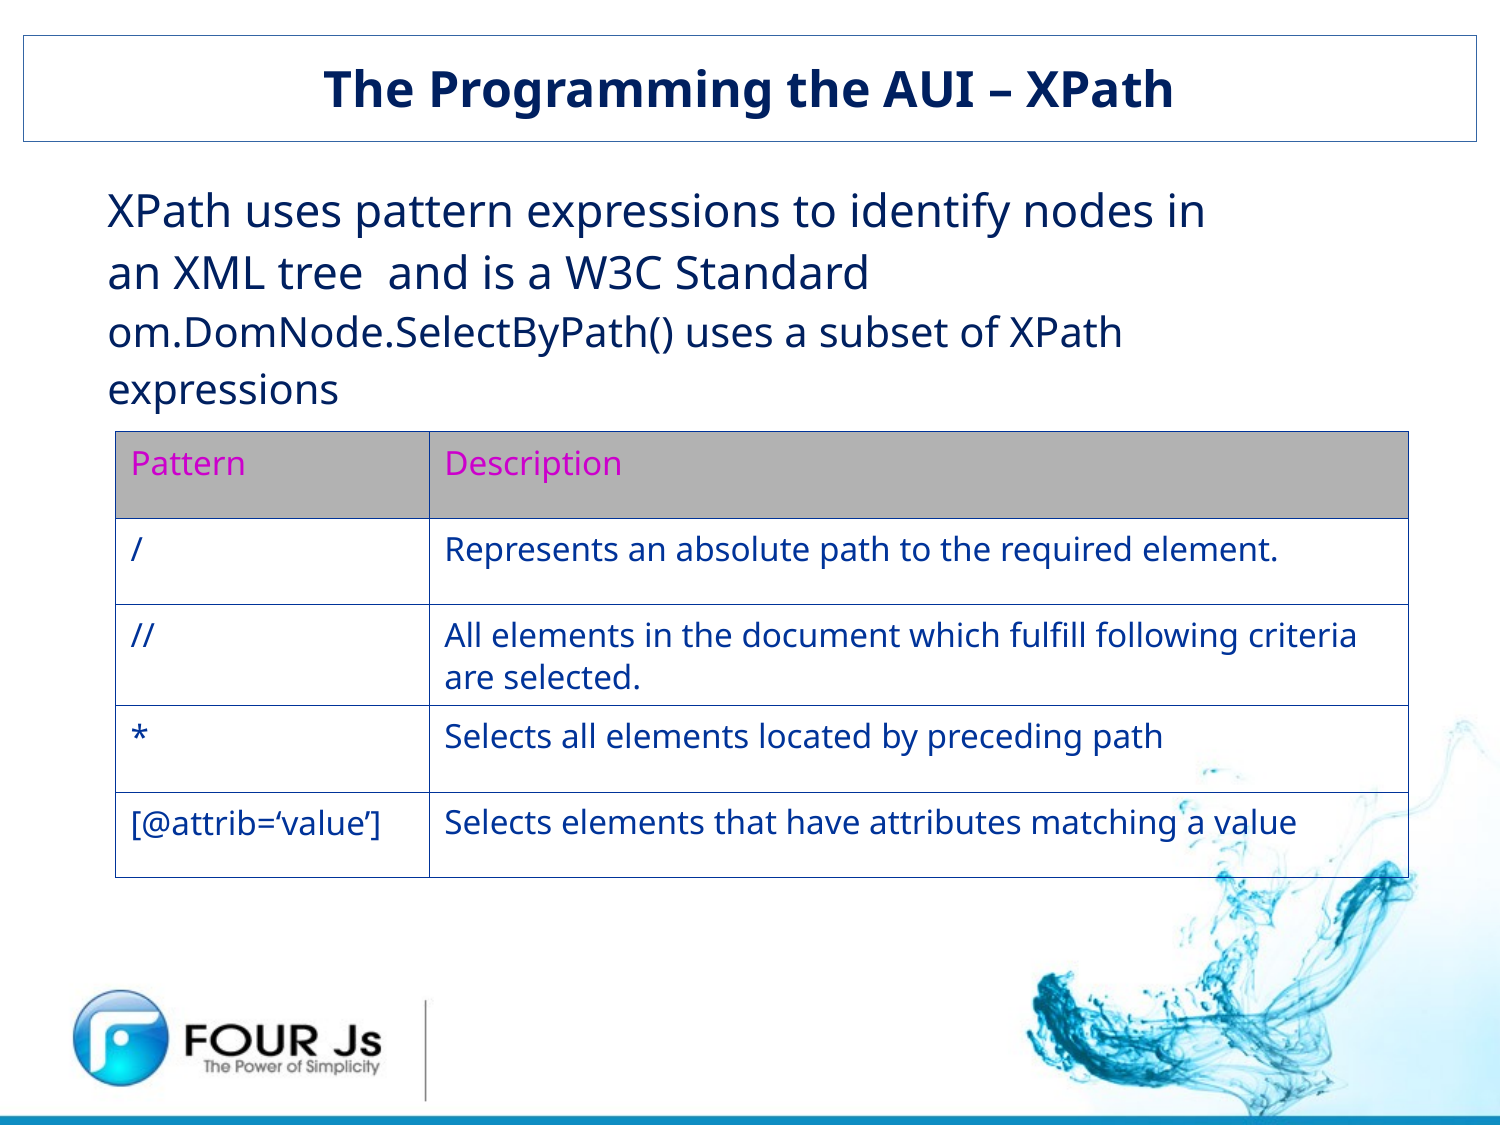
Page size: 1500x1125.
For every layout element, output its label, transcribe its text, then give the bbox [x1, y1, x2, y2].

table_cell Represents an absolute path to the required element. [430, 519, 1408, 604]
picture [0, 0, 1500, 1122]
table_header Description [430, 432, 1408, 518]
title The Programming the AUI – XPath [23, 35, 1477, 142]
table_cell / [116, 519, 429, 604]
table_cell * [116, 706, 429, 792]
table_cell Selects all elements located by preceding path [430, 706, 1408, 792]
table_cell Selects elements that have attributes matching a value [430, 793, 1408, 877]
table_cell All elements in the document which fulfill following criteria are selected. [430, 605, 1408, 705]
table_cell // [116, 605, 429, 705]
table_cell [@attrib=‘value’] [116, 793, 429, 877]
text_box XPath uses pattern expressions to identify nodes in an XML tree and is a W3C Standard om.DomNode.SelectByPath() uses a subset of XPath expressions [82, 165, 1233, 591]
table_header Pattern [116, 432, 429, 518]
